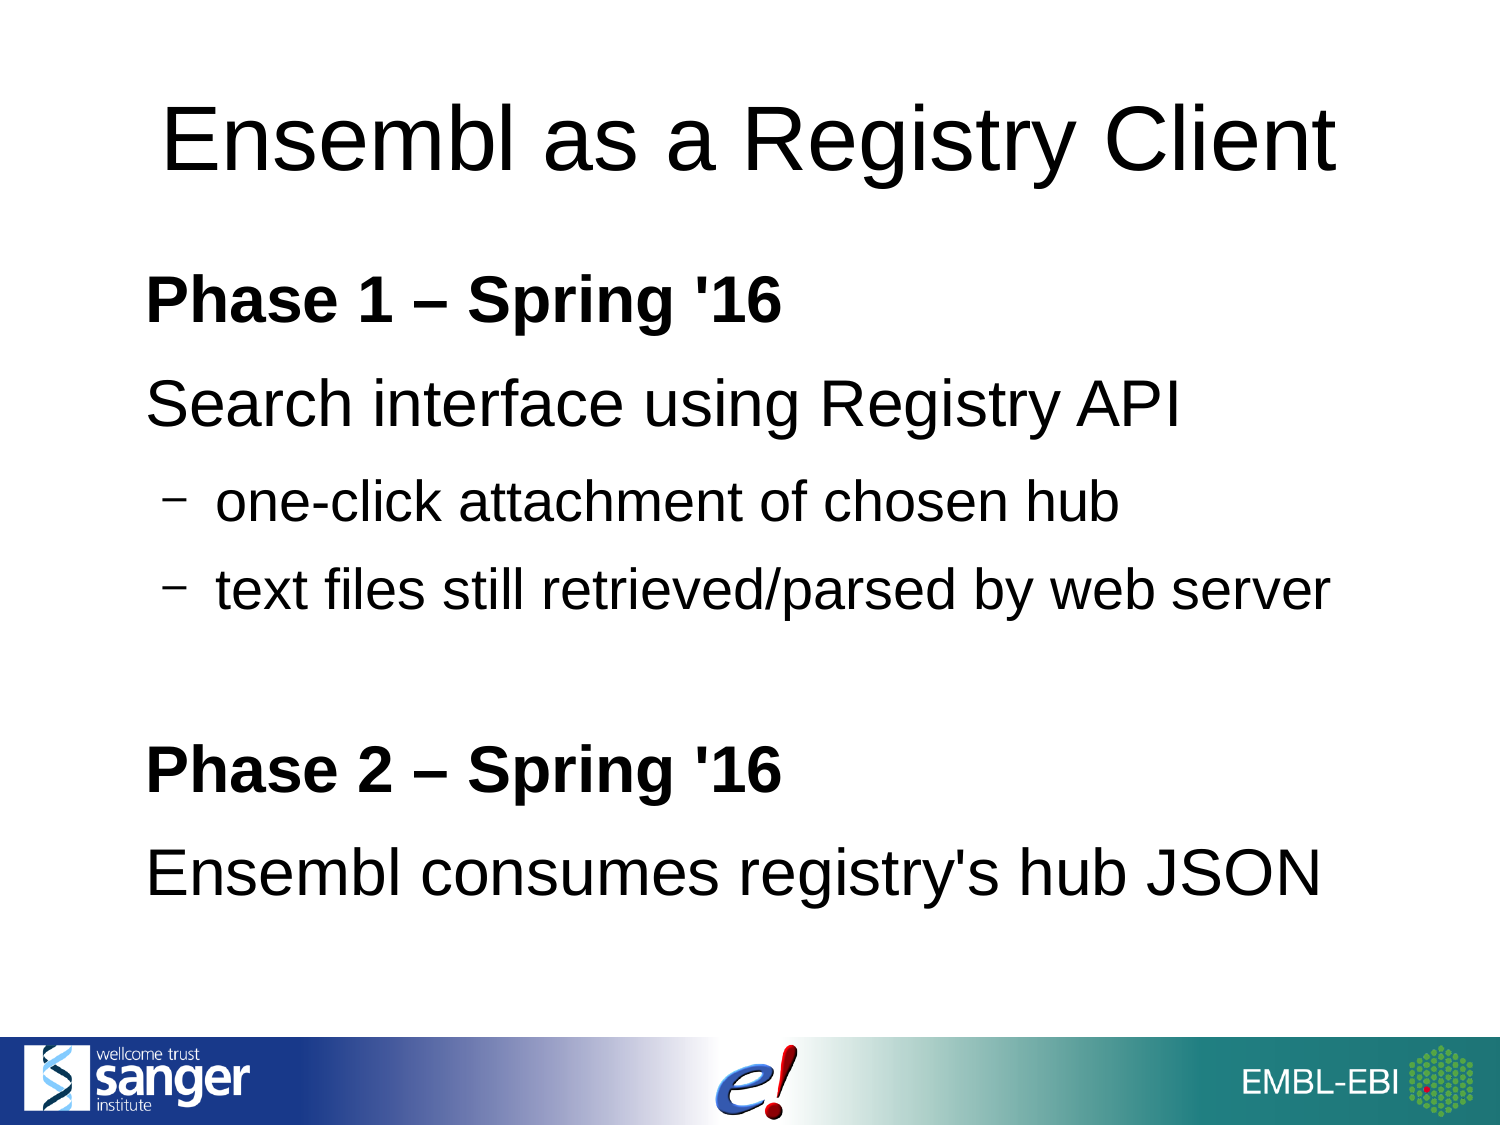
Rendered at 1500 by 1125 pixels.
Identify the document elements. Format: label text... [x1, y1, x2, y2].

picture [0, 1037, 1500, 1125]
title Ensembl as a Registry Client [75, 44, 1425, 233]
list Phase 1 – Spring '16 Search interface using Registry API one-click attachment of chosen hub text files still retrieved/parsed by web server Phase 2 – Spring '16 Ensembl consumes registry's hub JSON [75, 263, 1395, 916]
